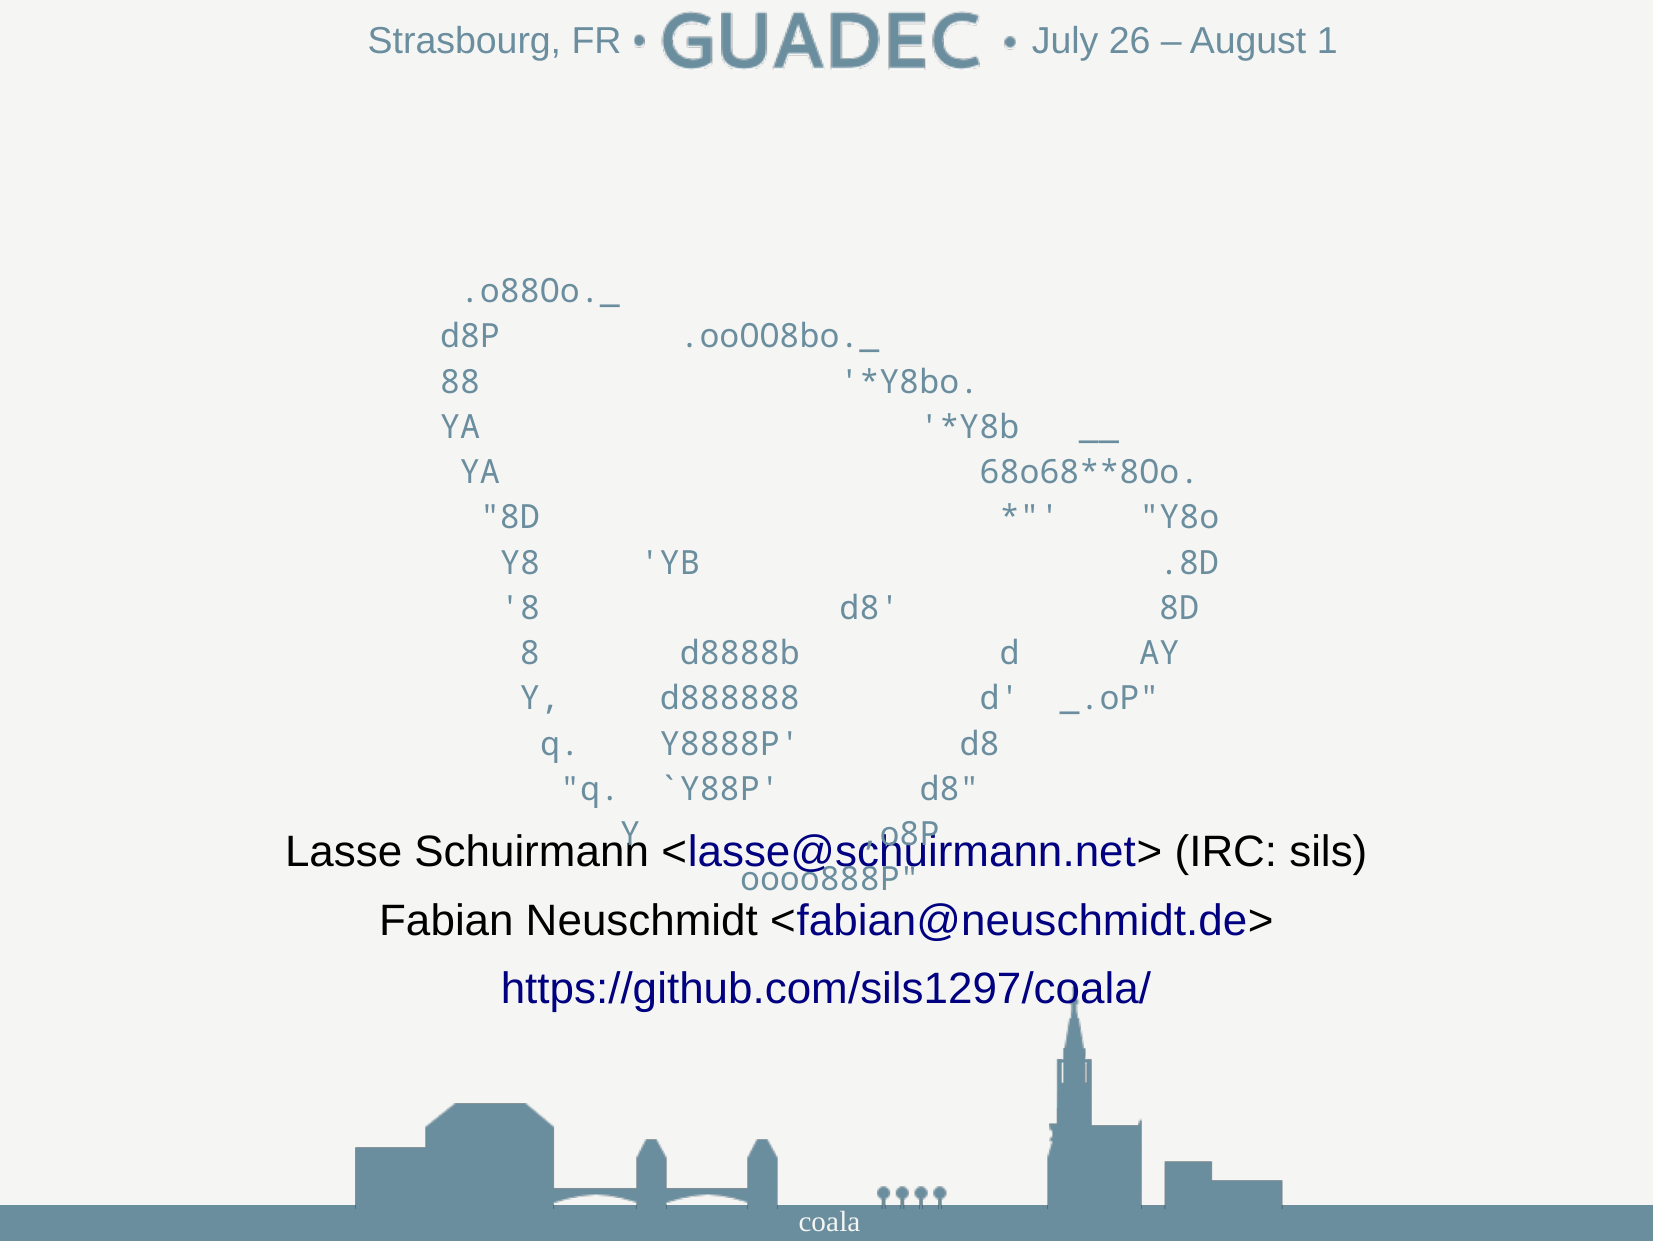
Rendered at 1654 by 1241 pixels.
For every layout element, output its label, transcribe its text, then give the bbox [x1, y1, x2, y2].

list Lasse Schuirmann <lasse@schuirmann.net> (IRC: sils) Fabian Neuschmidt <fabian@neuschmidt.de> https://github.com/sils1297/coala/ [82, 826, 1571, 1016]
picture [634, 9, 1016, 70]
picture [354, 1016, 1284, 1209]
text_box .o88Oo._ d8P .ooOO8bo._ 88 '*Y8bo. YA '*Y8b __ YA 68o68**8Oo. "8D *"' "Y8o Y8 'YB .8D '8 d8' 8D 8 d8888b d AY Y, d888888 d' _.oP" q. Y8888P' d8 "q. `Y88P' d8" Y ,o8P oooo888P" [425, 259, 1235, 814]
